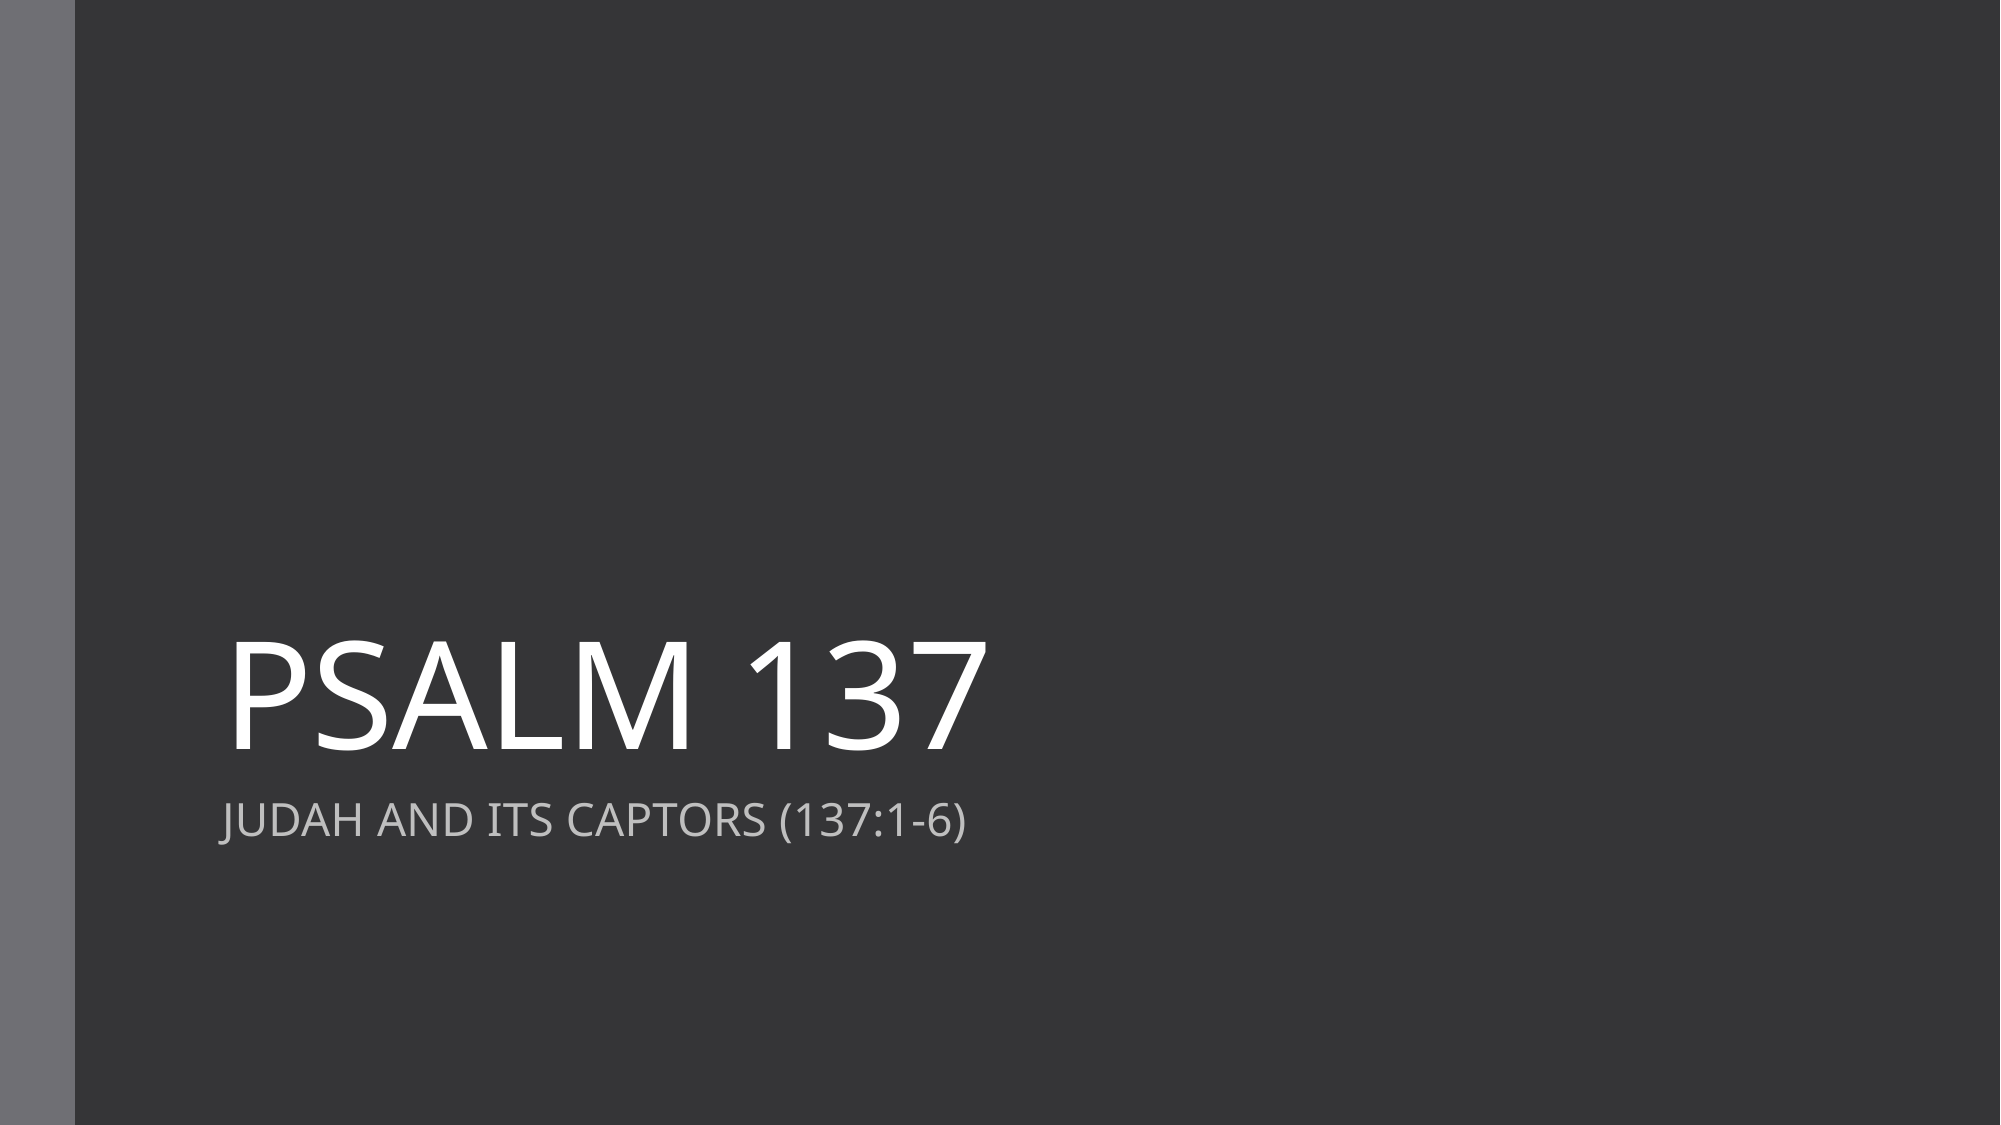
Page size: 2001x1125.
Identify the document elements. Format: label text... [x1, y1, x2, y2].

title PSALM 137 [206, 124, 1752, 787]
subtitle JUDAH AND ITS CAPTORS (137:1-6) [206, 787, 1752, 1066]
